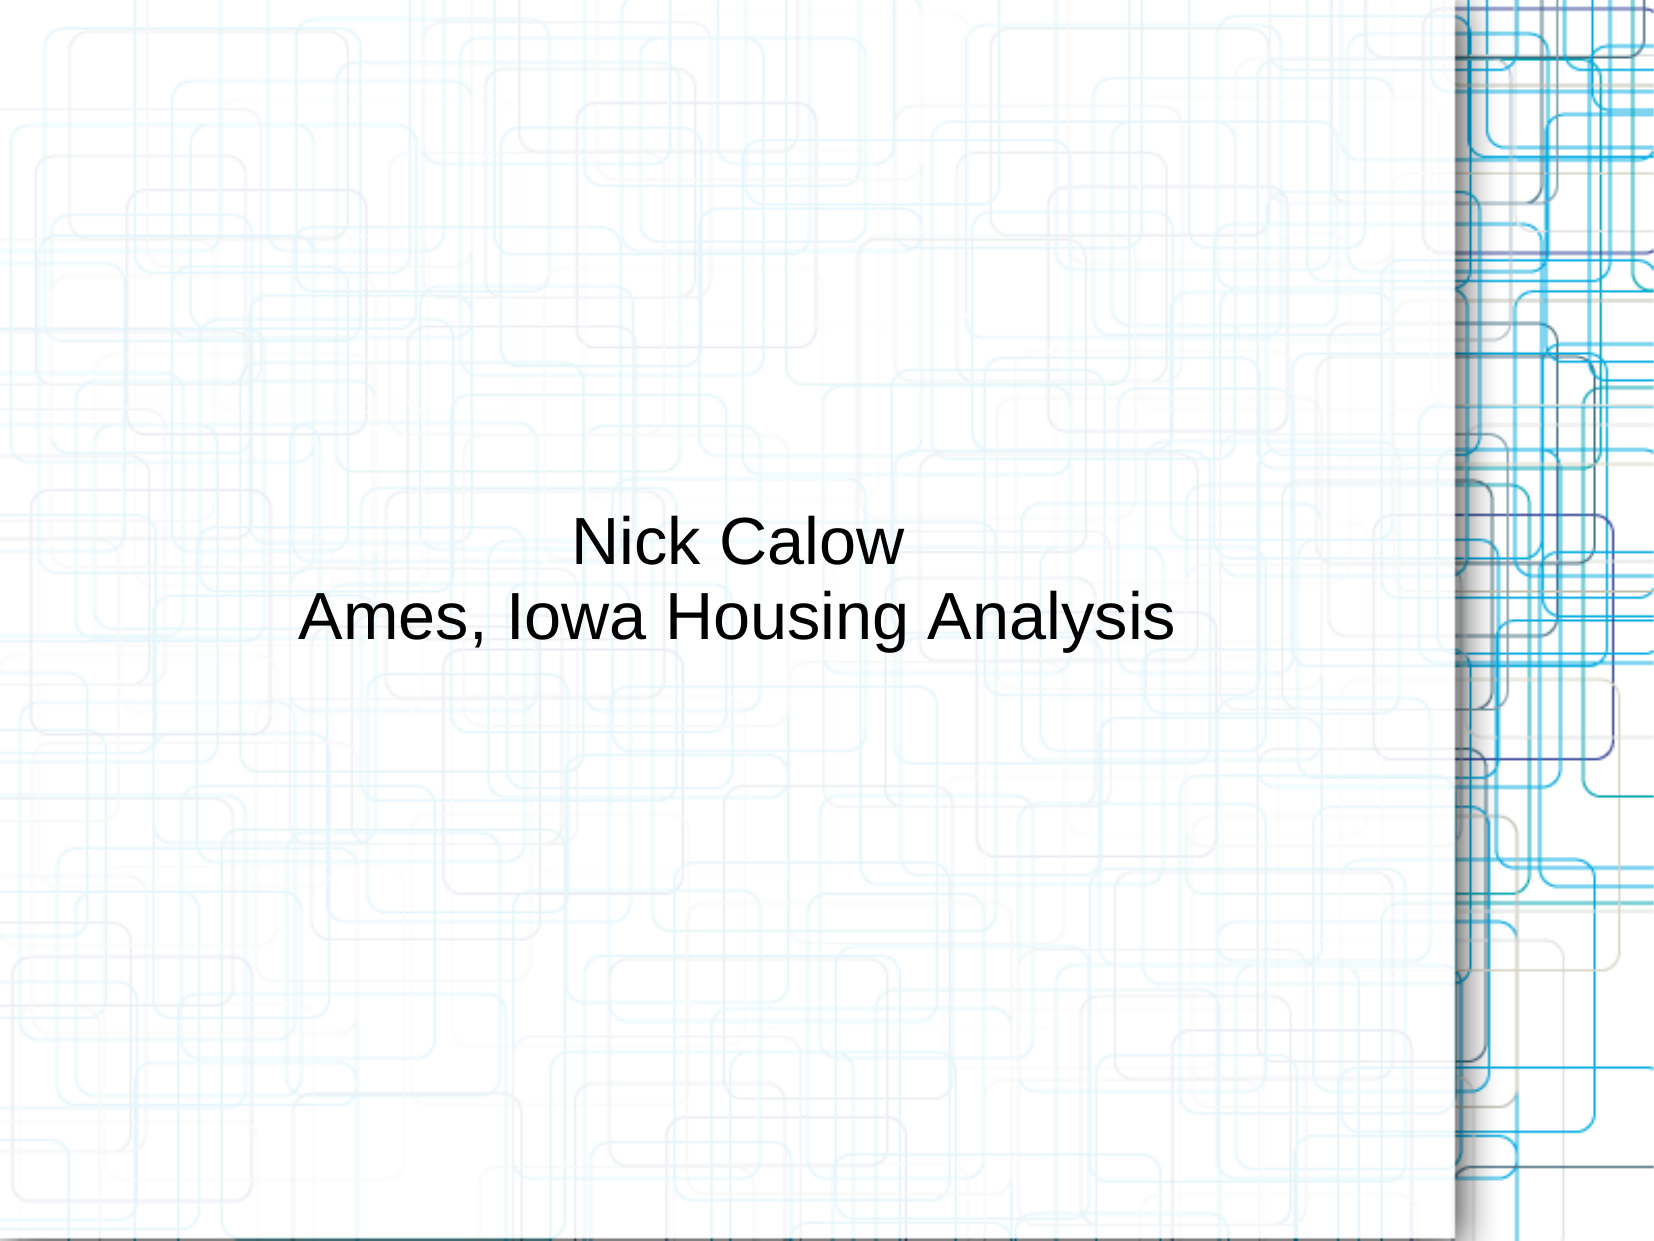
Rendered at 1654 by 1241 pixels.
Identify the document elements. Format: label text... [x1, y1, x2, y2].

picture [0, 0, 1654, 1241]
subtitle Nick Calow Ames, Iowa Housing Analysis [59, 49, 1418, 1109]
